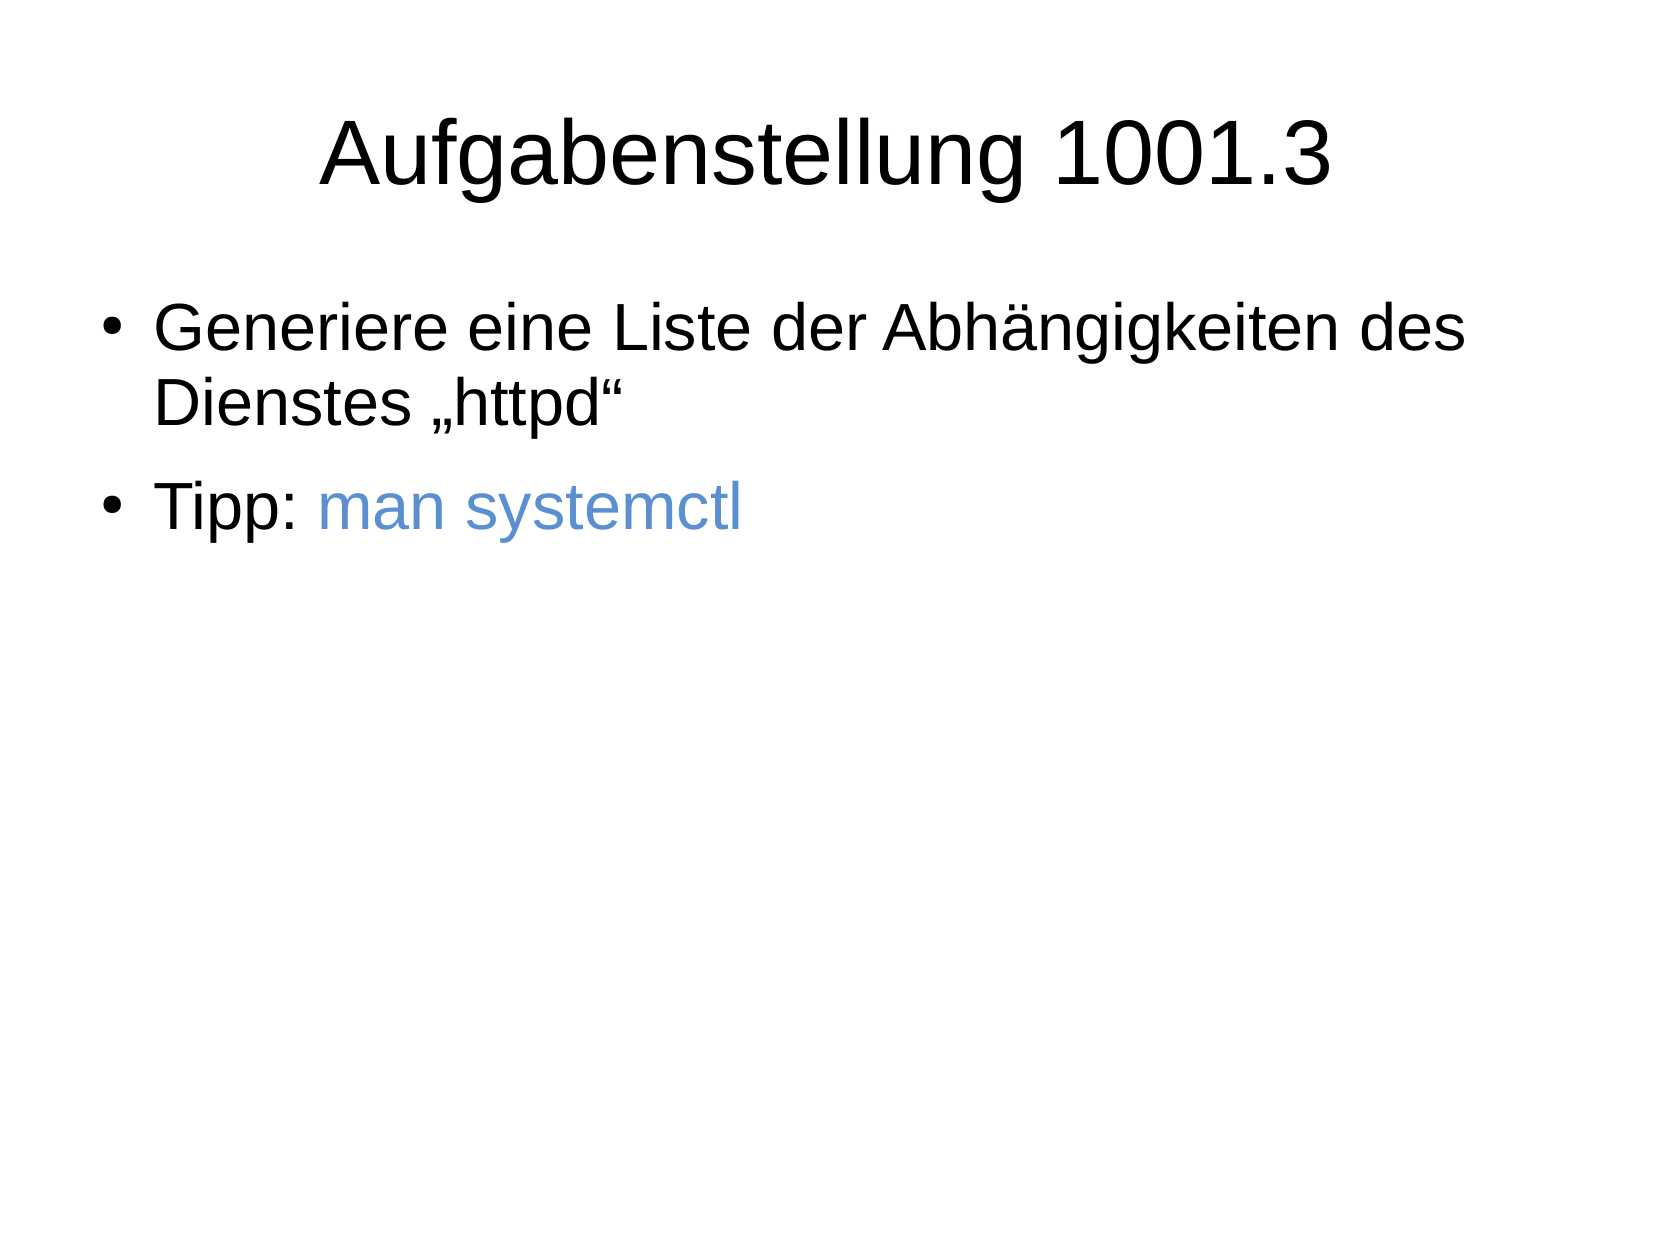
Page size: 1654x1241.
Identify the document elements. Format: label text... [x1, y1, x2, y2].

title Aufgabenstellung 1001.3 [82, 49, 1571, 257]
list Generiere eine Liste der Abhängigkeiten des Dienstes „httpd“ Tipp: man systemctl [82, 290, 1571, 1010]
